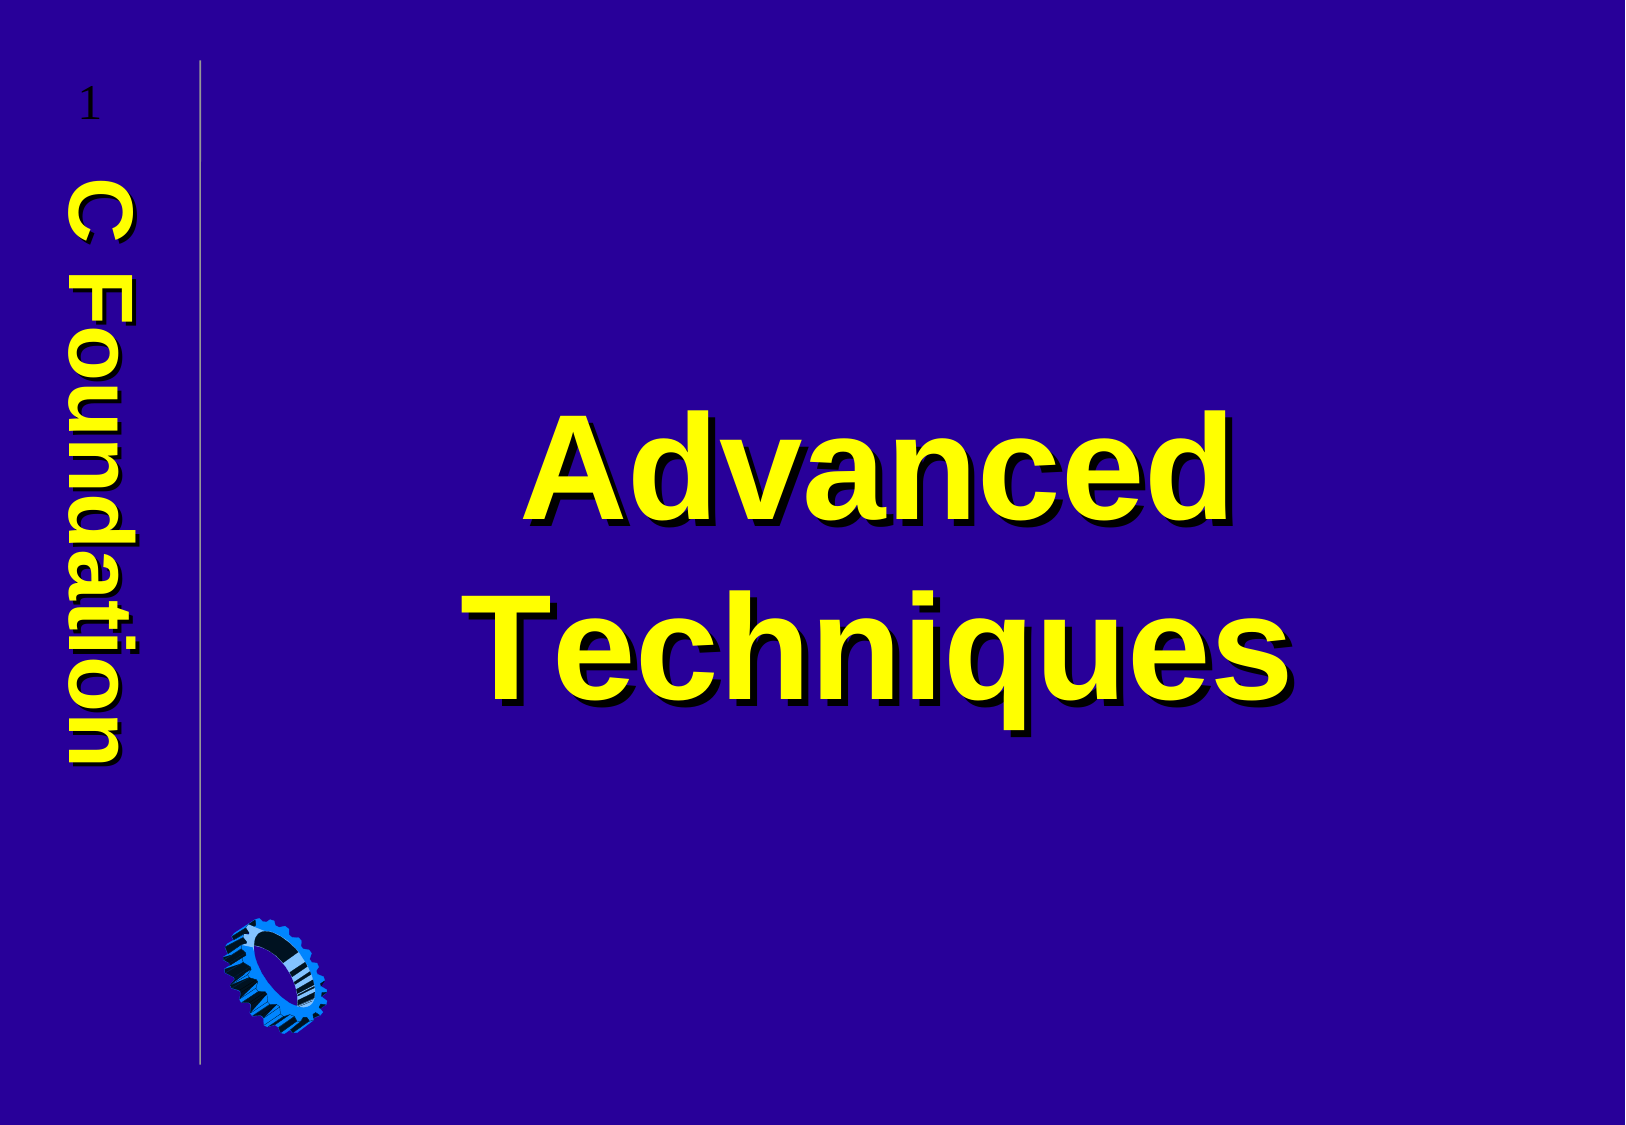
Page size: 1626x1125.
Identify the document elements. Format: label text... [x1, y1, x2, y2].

text_box C Foundation [37, 162, 176, 1063]
text_box Advanced Techniques [445, 361, 1311, 738]
picture [221, 916, 329, 1036]
